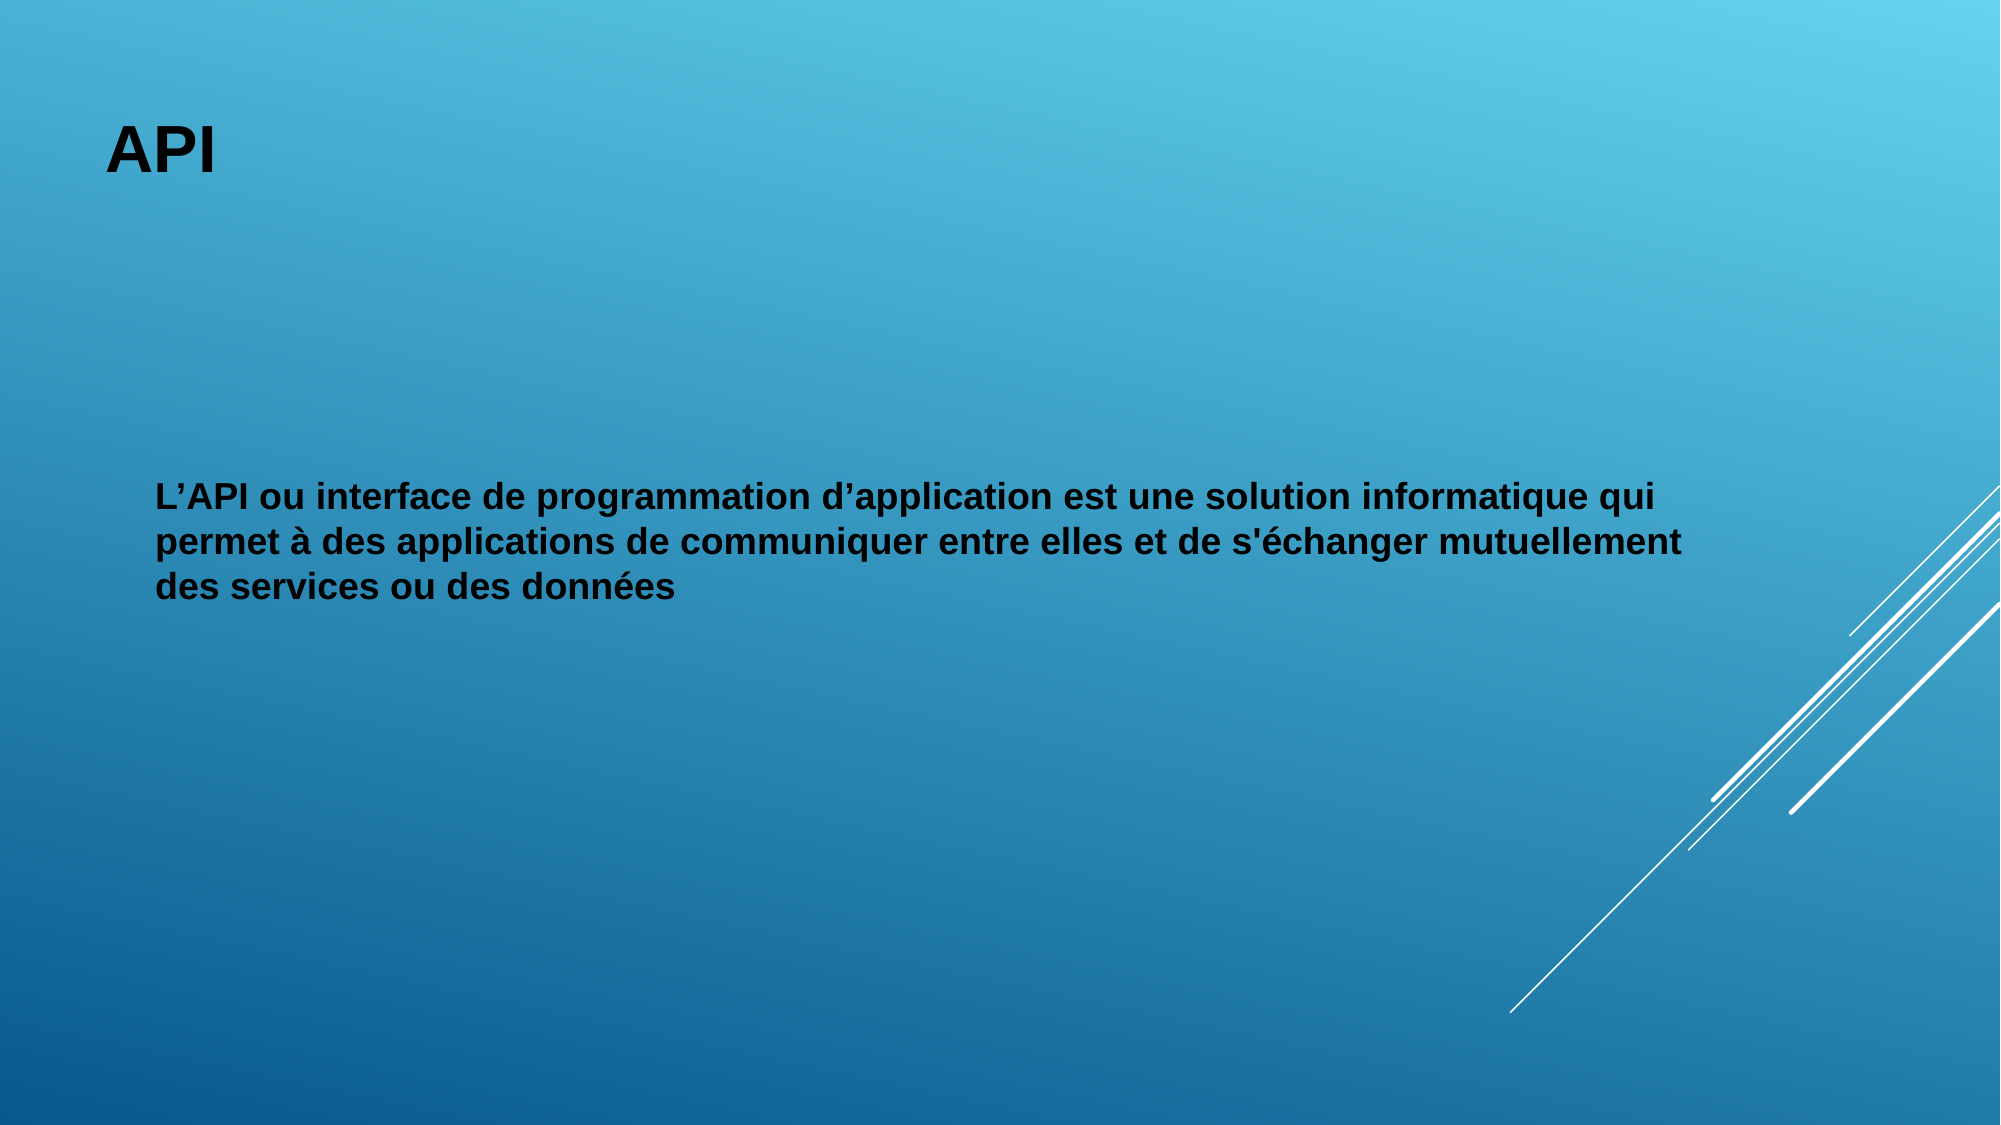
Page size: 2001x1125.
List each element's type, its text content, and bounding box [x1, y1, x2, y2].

text_box L’API ou interface de programmation d’application est une solution informatique qui permet à des applications de communiquer entre elles et de s'échanger mutuellement des services ou des données [140, 464, 1762, 617]
title api [90, 58, 1491, 234]
